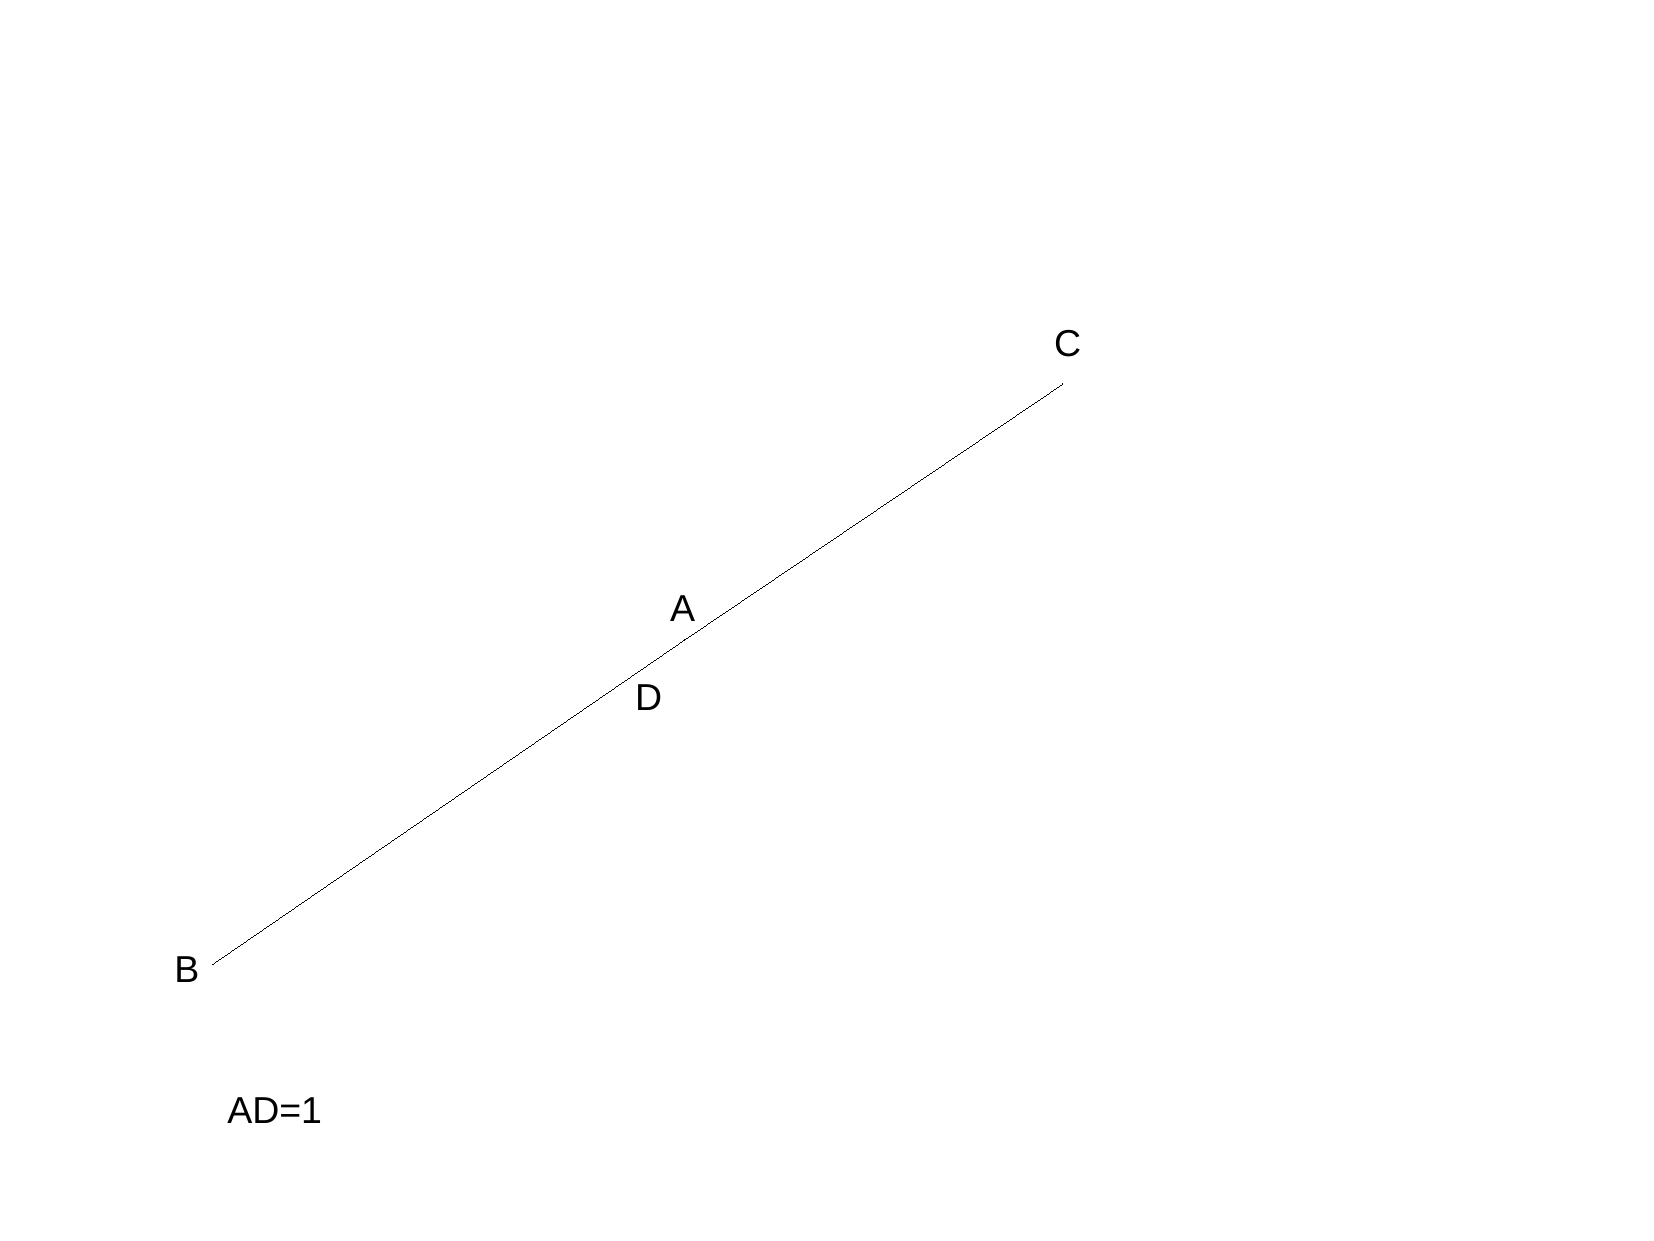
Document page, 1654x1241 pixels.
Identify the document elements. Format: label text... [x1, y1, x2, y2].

text_box C [1039, 314, 1097, 372]
text_box B [159, 940, 215, 998]
text_box D [620, 669, 677, 727]
text_box A [655, 580, 711, 638]
text_box AD=1 [212, 1082, 337, 1140]
